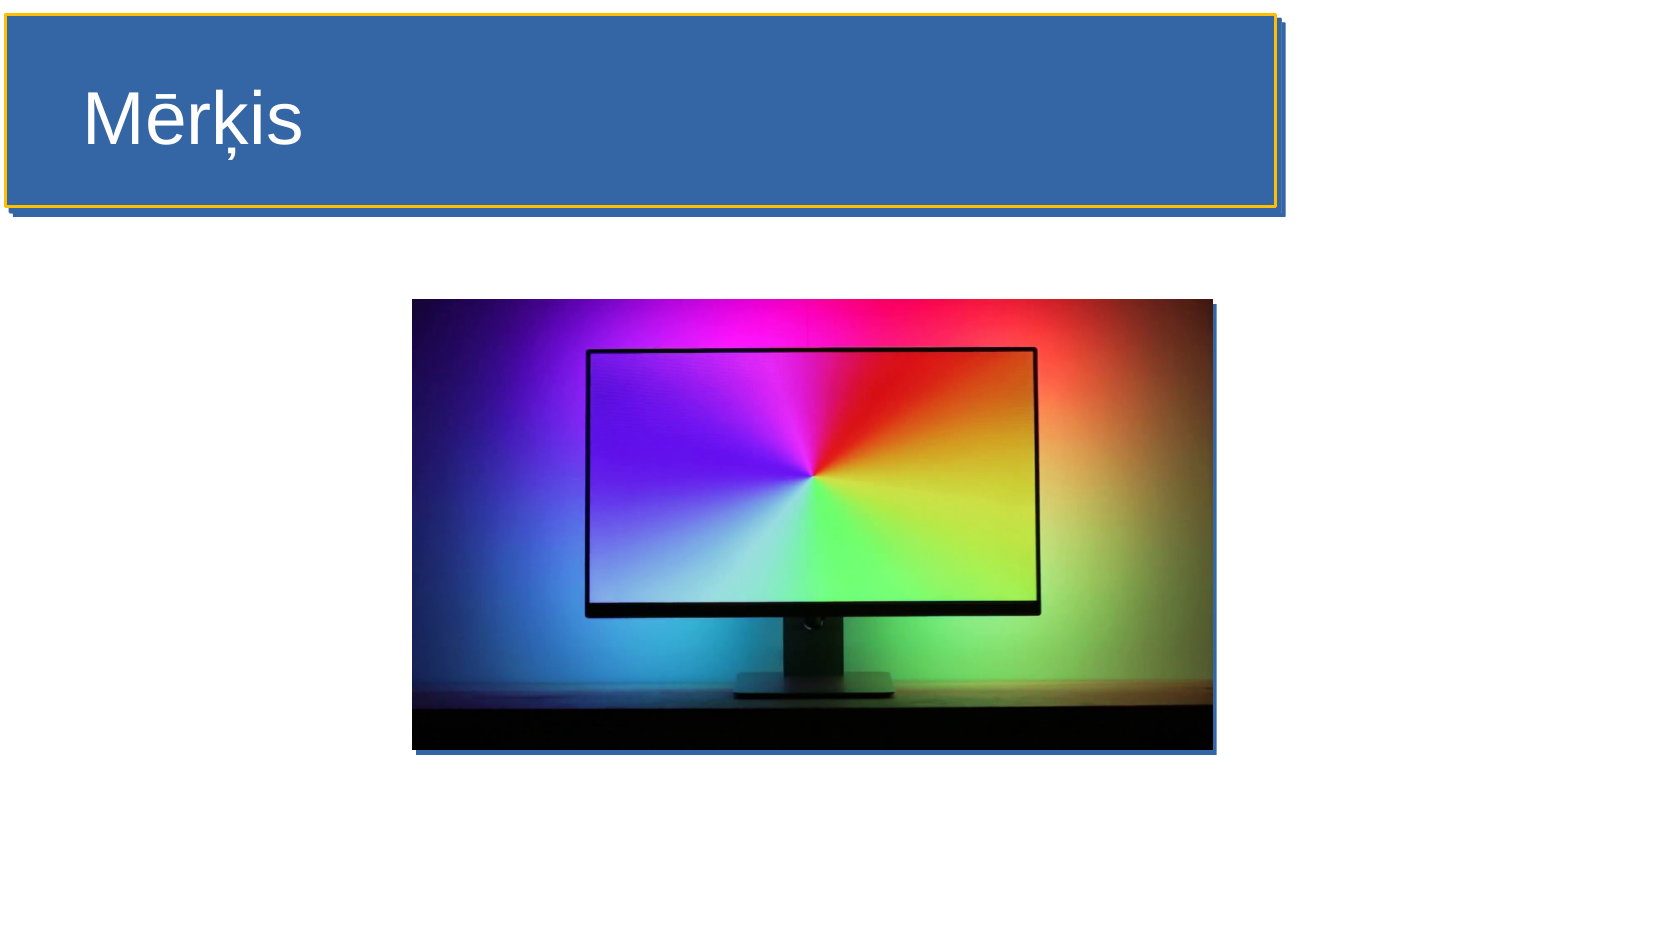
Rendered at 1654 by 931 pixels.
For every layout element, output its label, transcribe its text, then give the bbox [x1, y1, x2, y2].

title Mērķis [82, 44, 1235, 192]
picture [412, 299, 1213, 751]
